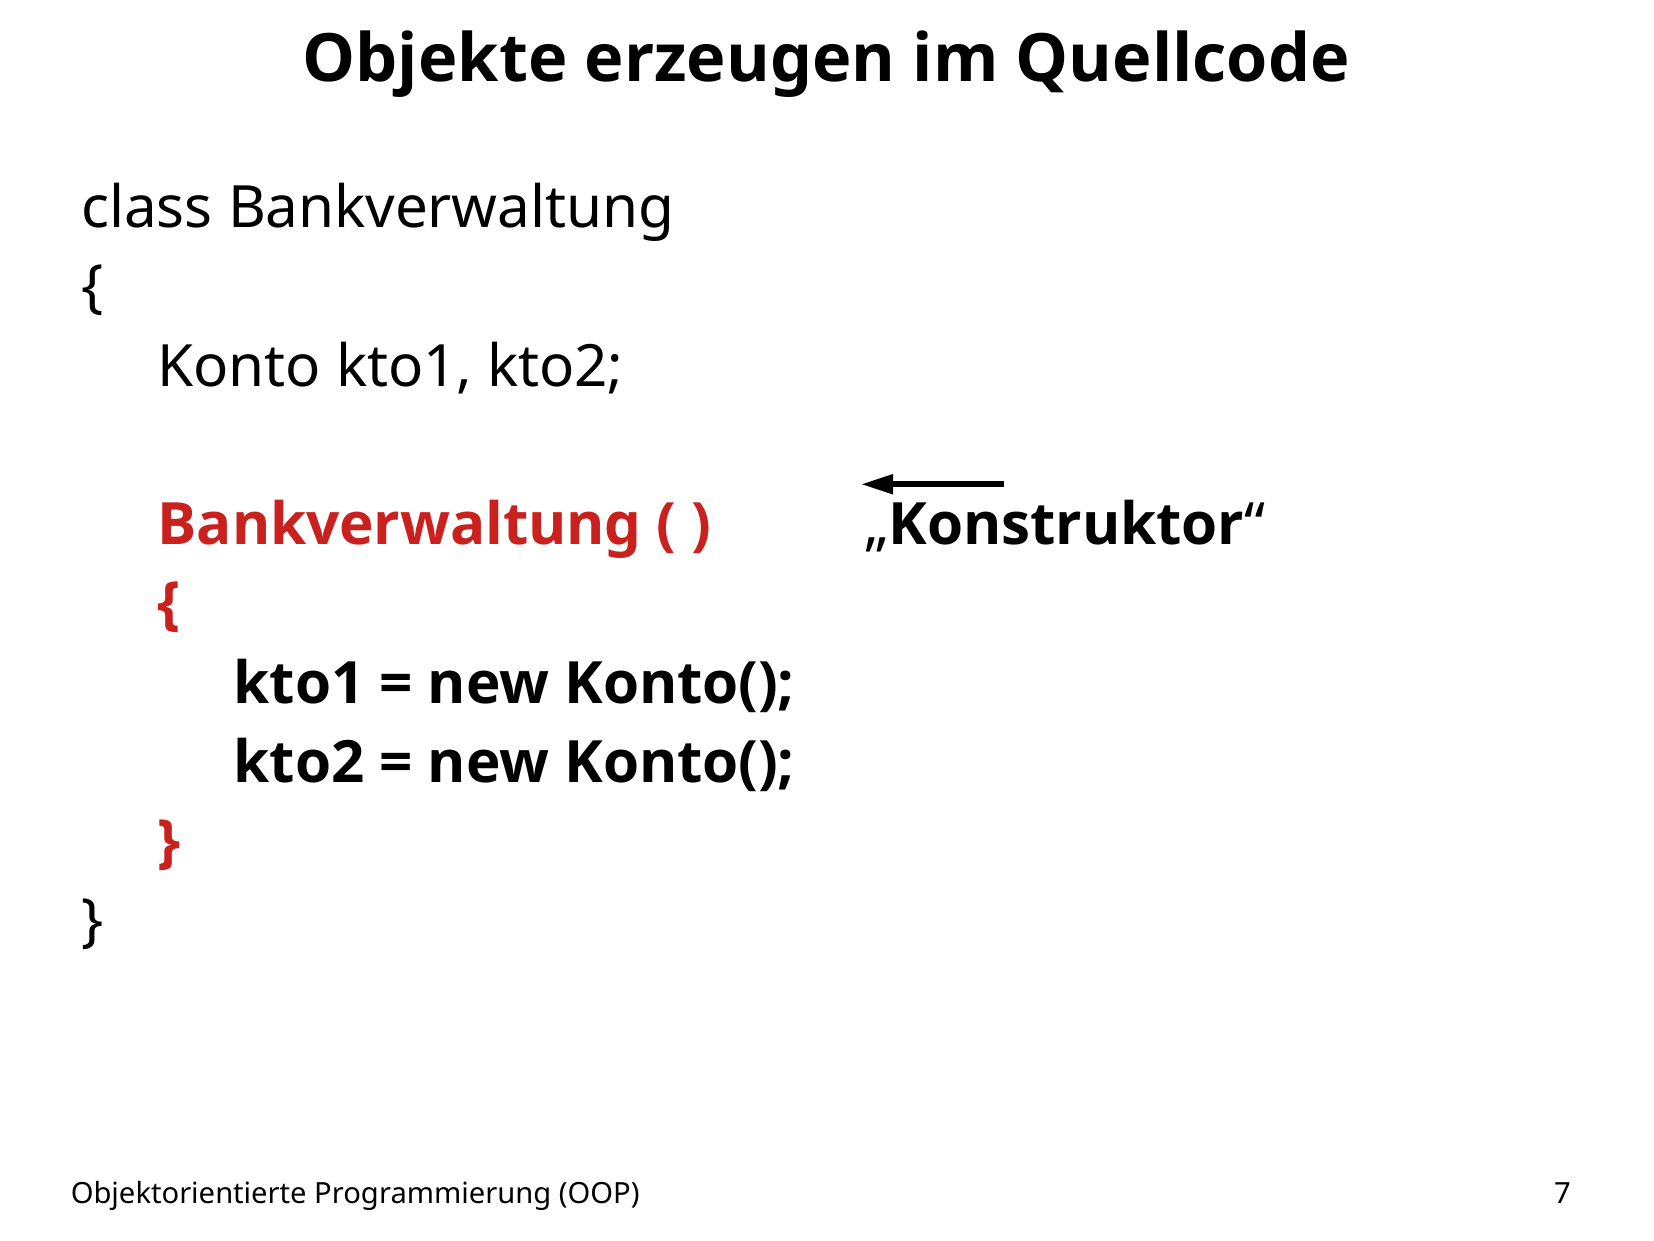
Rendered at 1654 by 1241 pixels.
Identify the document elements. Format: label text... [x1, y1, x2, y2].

list class Bankverwaltung { Konto kto1, kto2; Bankverwaltung ( ) „Konstruktor“ { kto1 = new Konto(); kto2 = new Konto(); } } [35, 165, 1619, 1158]
title Objekte erzeugen im Quellcode [0, 5, 1654, 107]
